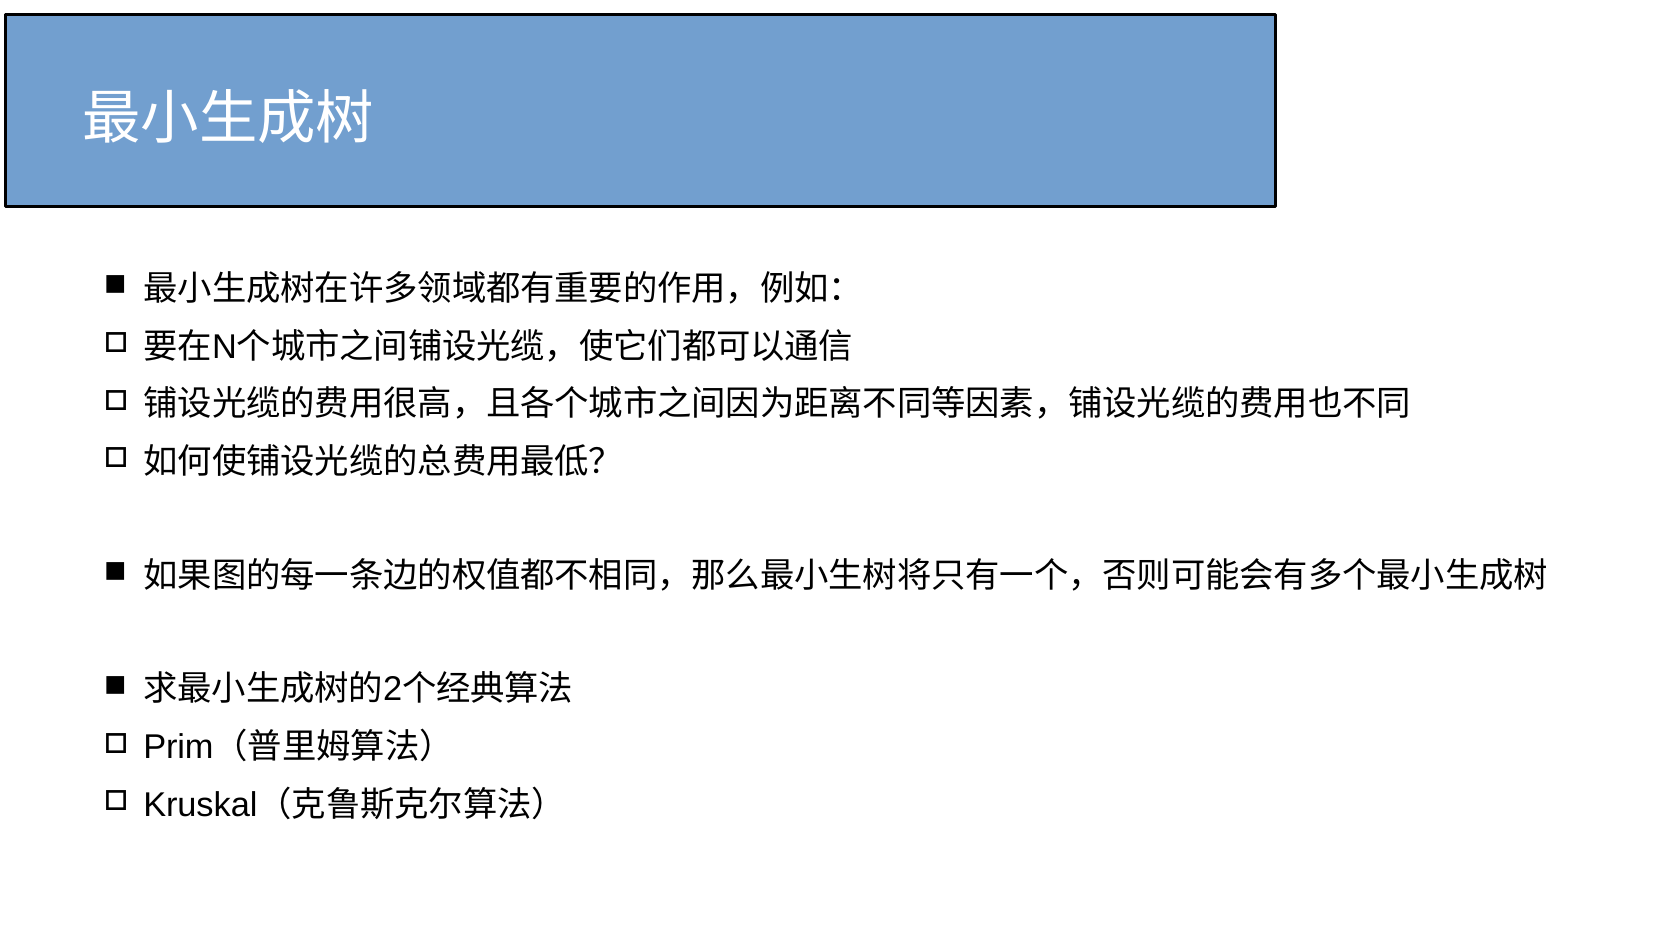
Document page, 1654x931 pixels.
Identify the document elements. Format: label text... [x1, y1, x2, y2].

list 最小生成树在许多领域都有重要的作用，例如： 要在N个城市之间铺设光缆，使它们都可以通信 铺设光缆的费用很高，且各个城市之间因为距离不同等因素，铺设光缆的费用也不同 如何使铺设光缆的总费用最低？ 如果图的每一条边的权值都不相同，那么最小生树将只有一个，否则可能会有多个最小生成树 求最小生成树的2个经典算法 Prim（普里姆算法） Kruskal（克鲁斯克尔算法） [90, 268, 1567, 830]
title 最小生成树 [82, 44, 1235, 192]
